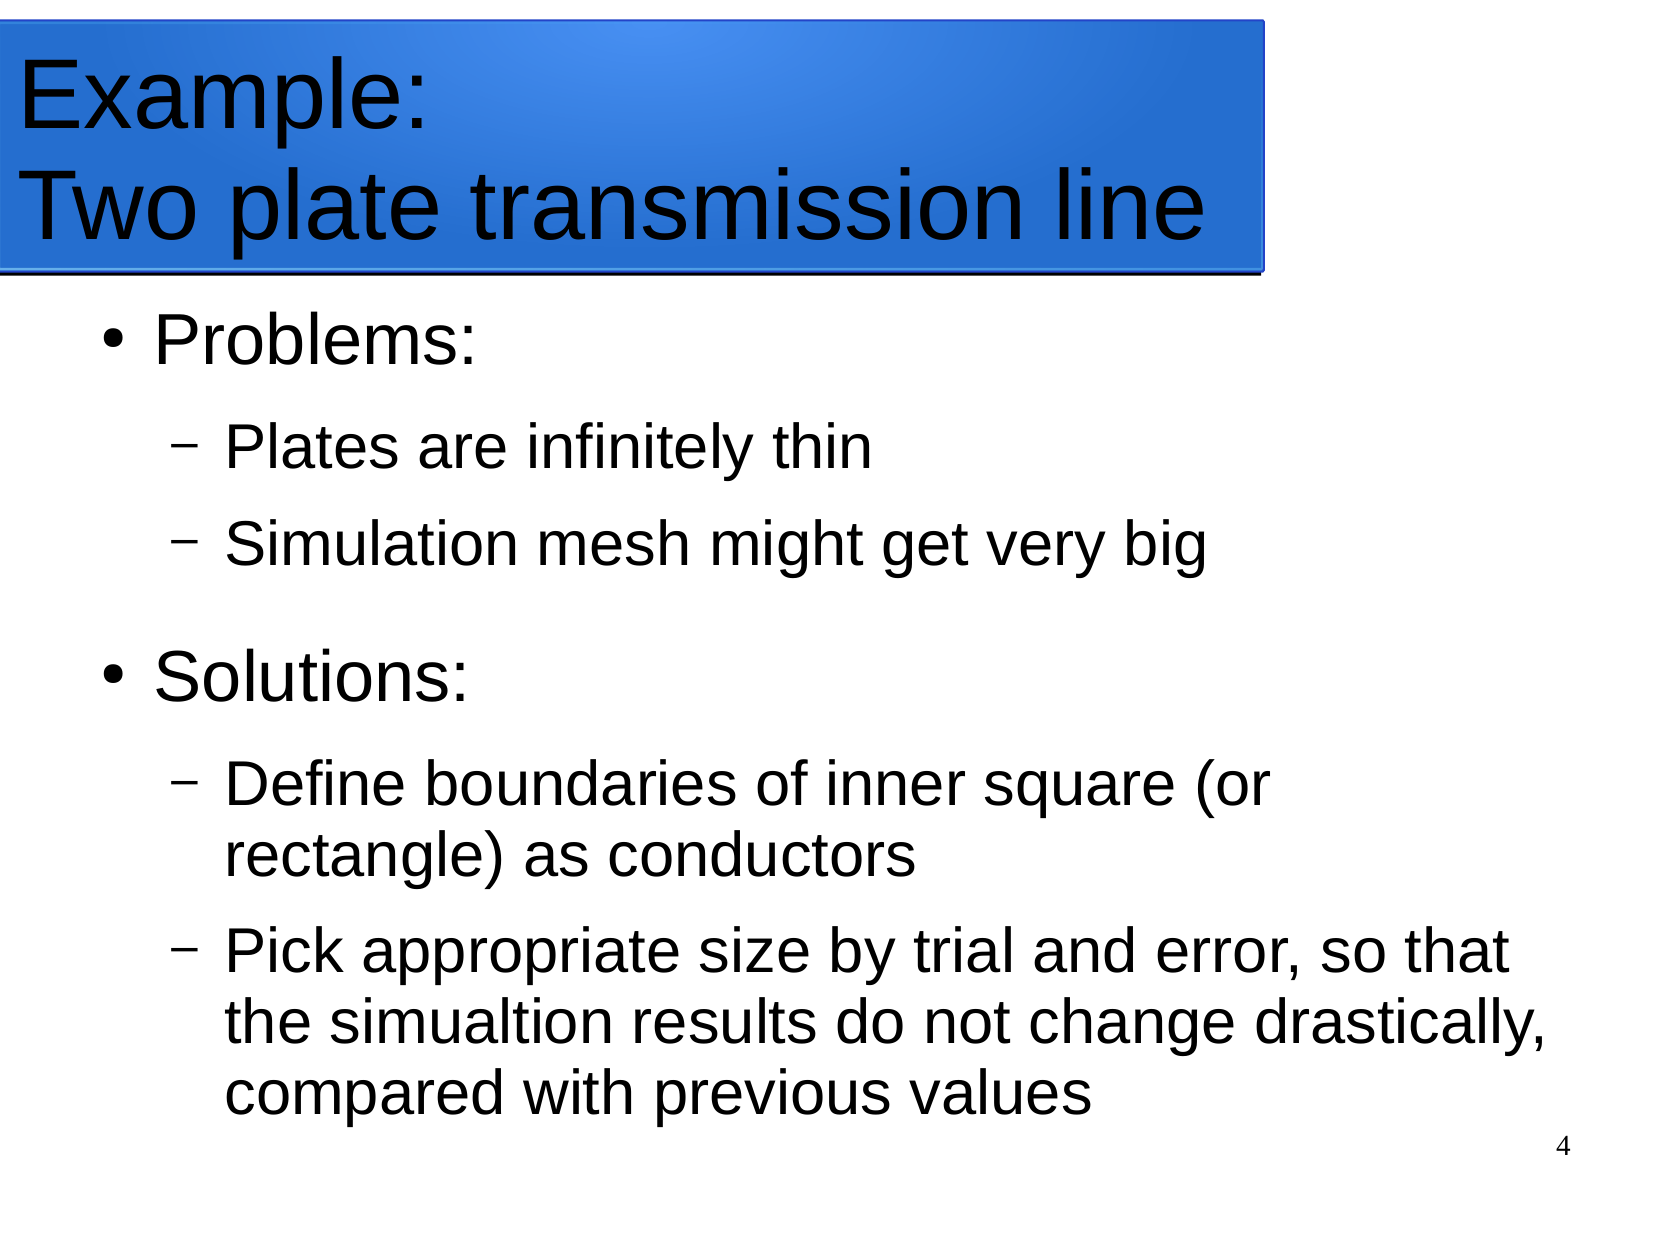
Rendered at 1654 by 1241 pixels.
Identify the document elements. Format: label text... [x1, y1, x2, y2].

list Problems: Plates are infinitely thin Simulation mesh might get very big [82, 299, 1571, 603]
title Example: Two plate transmission line [17, 38, 1252, 261]
list Solutions: Define boundaries of inner square (or rectangle) as conductors Pick appropriate size by trial and error, so that the simualtion results do not change drastically, compared with previous values [82, 635, 1571, 1146]
